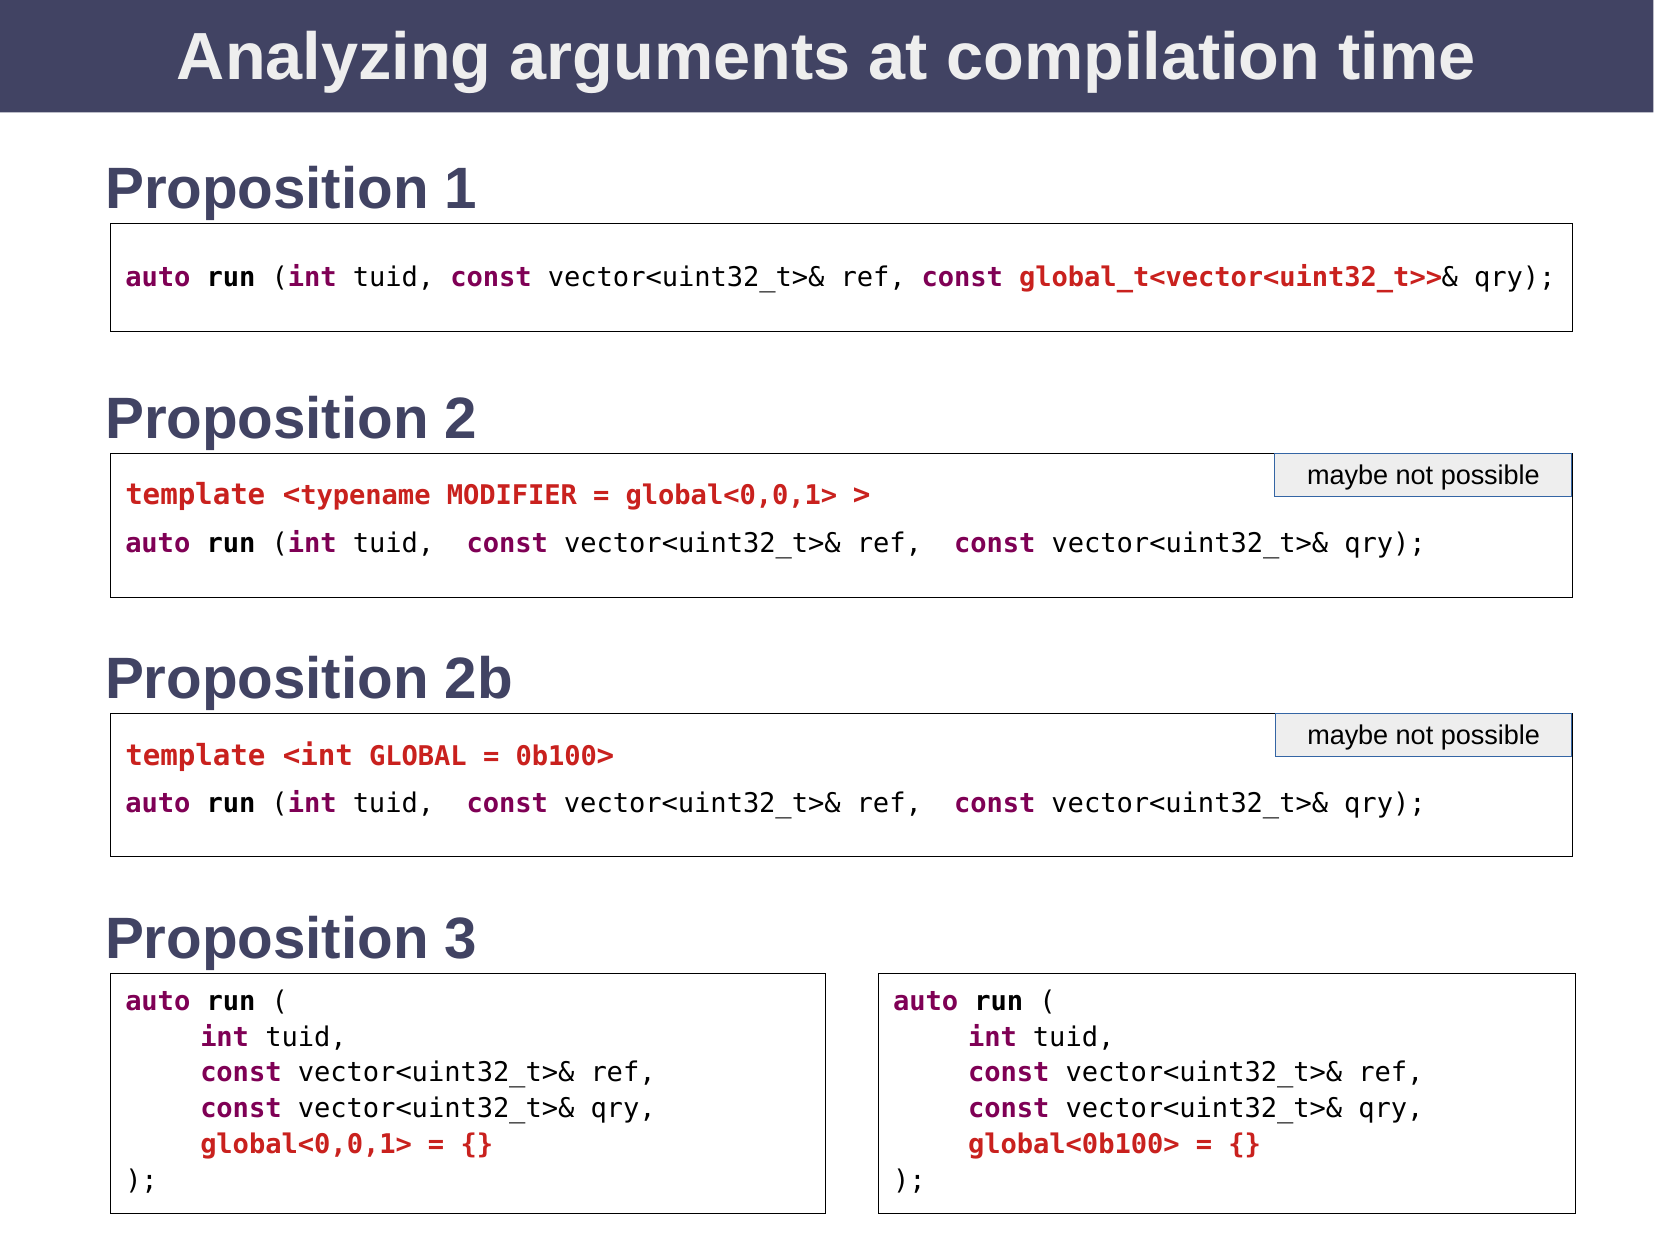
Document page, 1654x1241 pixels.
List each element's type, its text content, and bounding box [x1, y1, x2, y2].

text_box template <typename MODIFIER = global<0,0,1> > auto run (int tuid, const vector<uint32_t>& ref, const vector<uint32_t>& qry); [110, 470, 1573, 598]
text_box Proposition 1 [90, 147, 1576, 239]
text_box maybe not possible [1274, 453, 1572, 497]
text_box auto run ( int tuid, const vector<uint32_t>& ref, const vector<uint32_t>& qry, global<0b100> = {} ); [878, 973, 1576, 1214]
text_box Proposition 2b [90, 638, 1576, 730]
text_box maybe not possible [1275, 713, 1572, 757]
text_box auto run ( int tuid, const vector<uint32_t>& ref, const vector<uint32_t>& qry, global<0,0,1> = {} ); [110, 989, 826, 1214]
text_box Proposition 2 [90, 378, 1576, 470]
text_box template <int GLOBAL = 0b100> auto run (int tuid, const vector<uint32_t>& ref, const vector<uint32_t>& qry); [110, 730, 1573, 857]
text_box Proposition 3 [90, 898, 1576, 989]
text_box auto run (int tuid, const vector<uint32_t>& ref, const global_t<vector<uint32_t>>& qry); [110, 239, 1573, 332]
text_box Analyzing arguments at compilation time [0, 0, 1654, 113]
